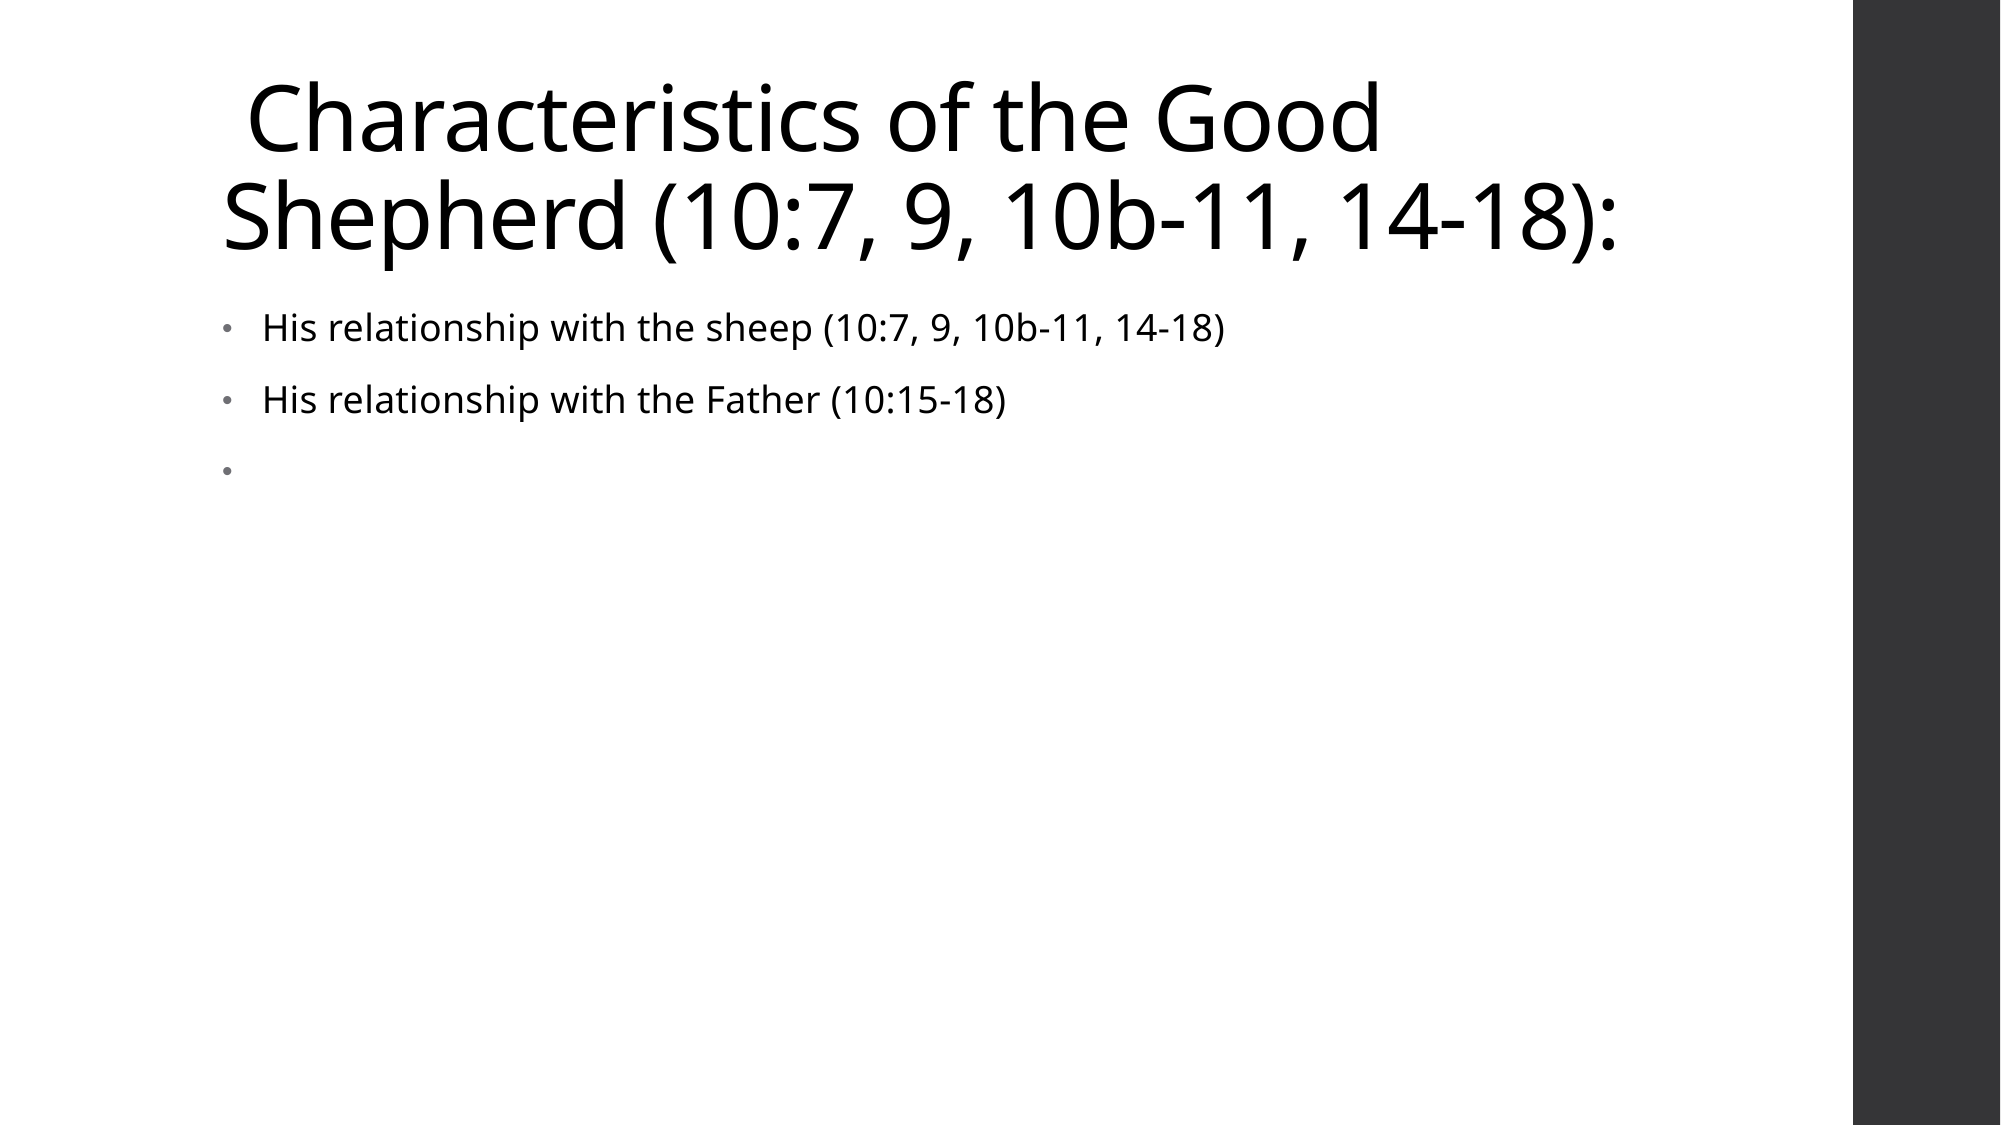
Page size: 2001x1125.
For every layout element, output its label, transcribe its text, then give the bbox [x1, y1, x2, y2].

title Characteristics of the Good Shepherd (10:7, 9, 10b-11, 14-18): [206, 60, 1797, 278]
list His relationship with the sheep (10:7, 9, 10b-11, 14-18) His relationship with the Father (10:15-18) [206, 299, 1617, 1014]
